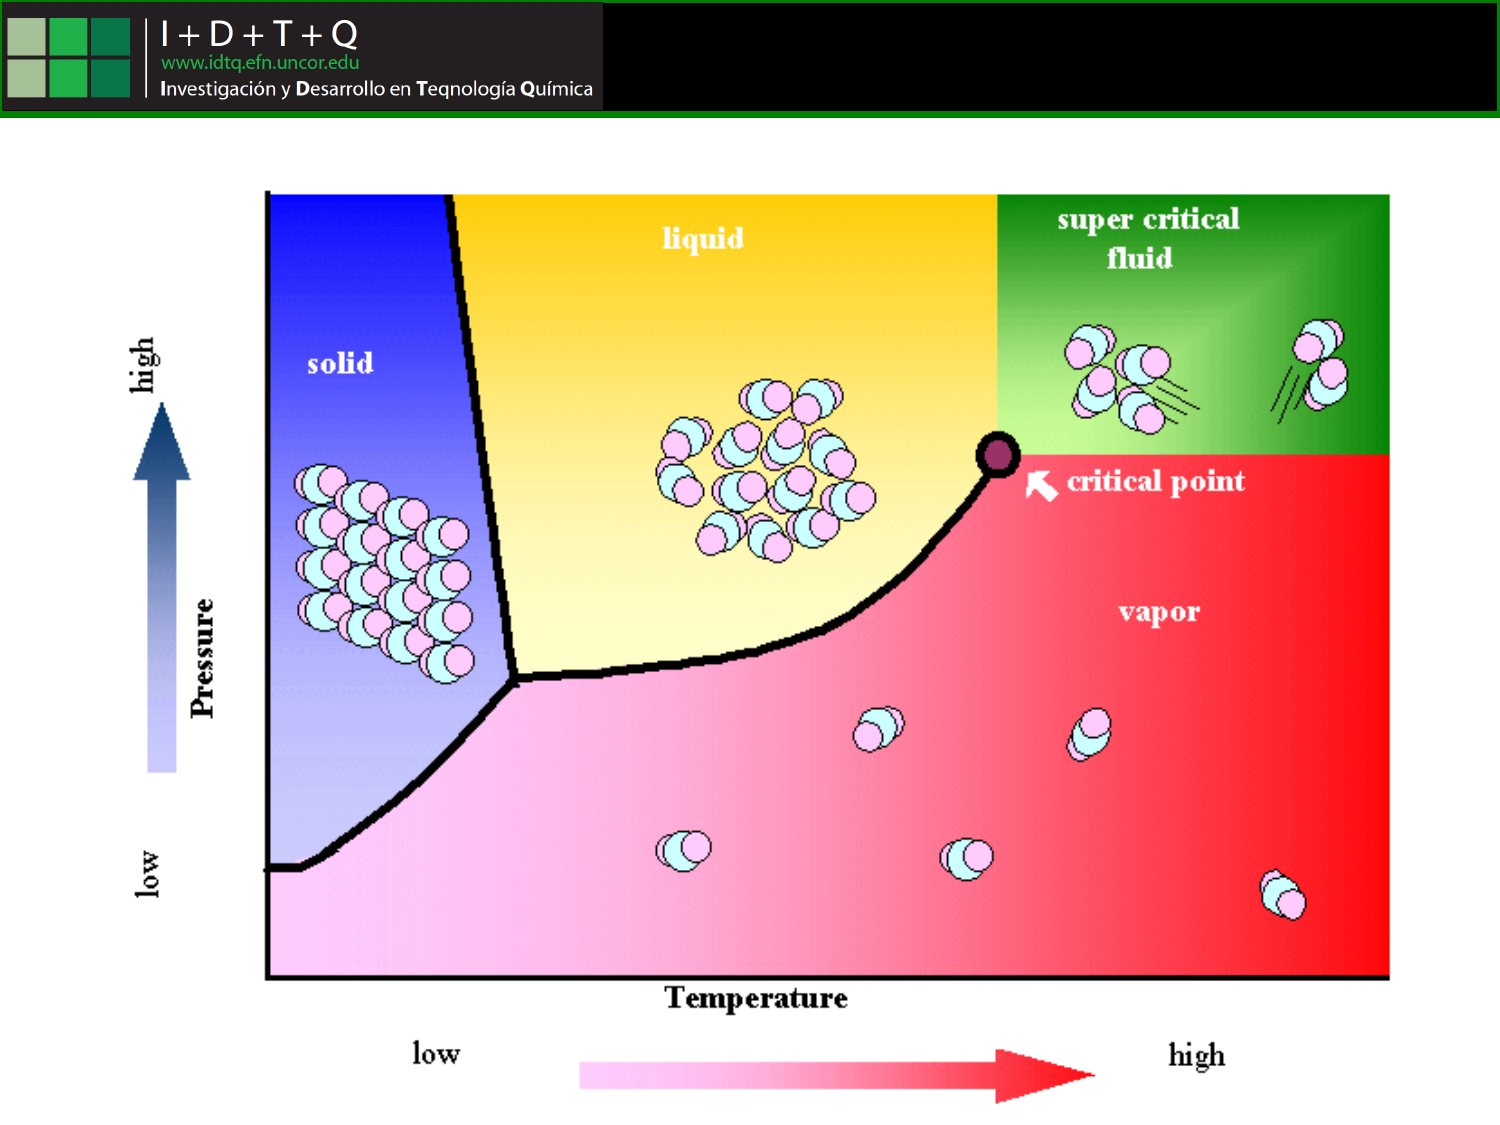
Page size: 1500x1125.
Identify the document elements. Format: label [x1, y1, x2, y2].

picture [99, 137, 1401, 1113]
picture [2, 2, 603, 110]
